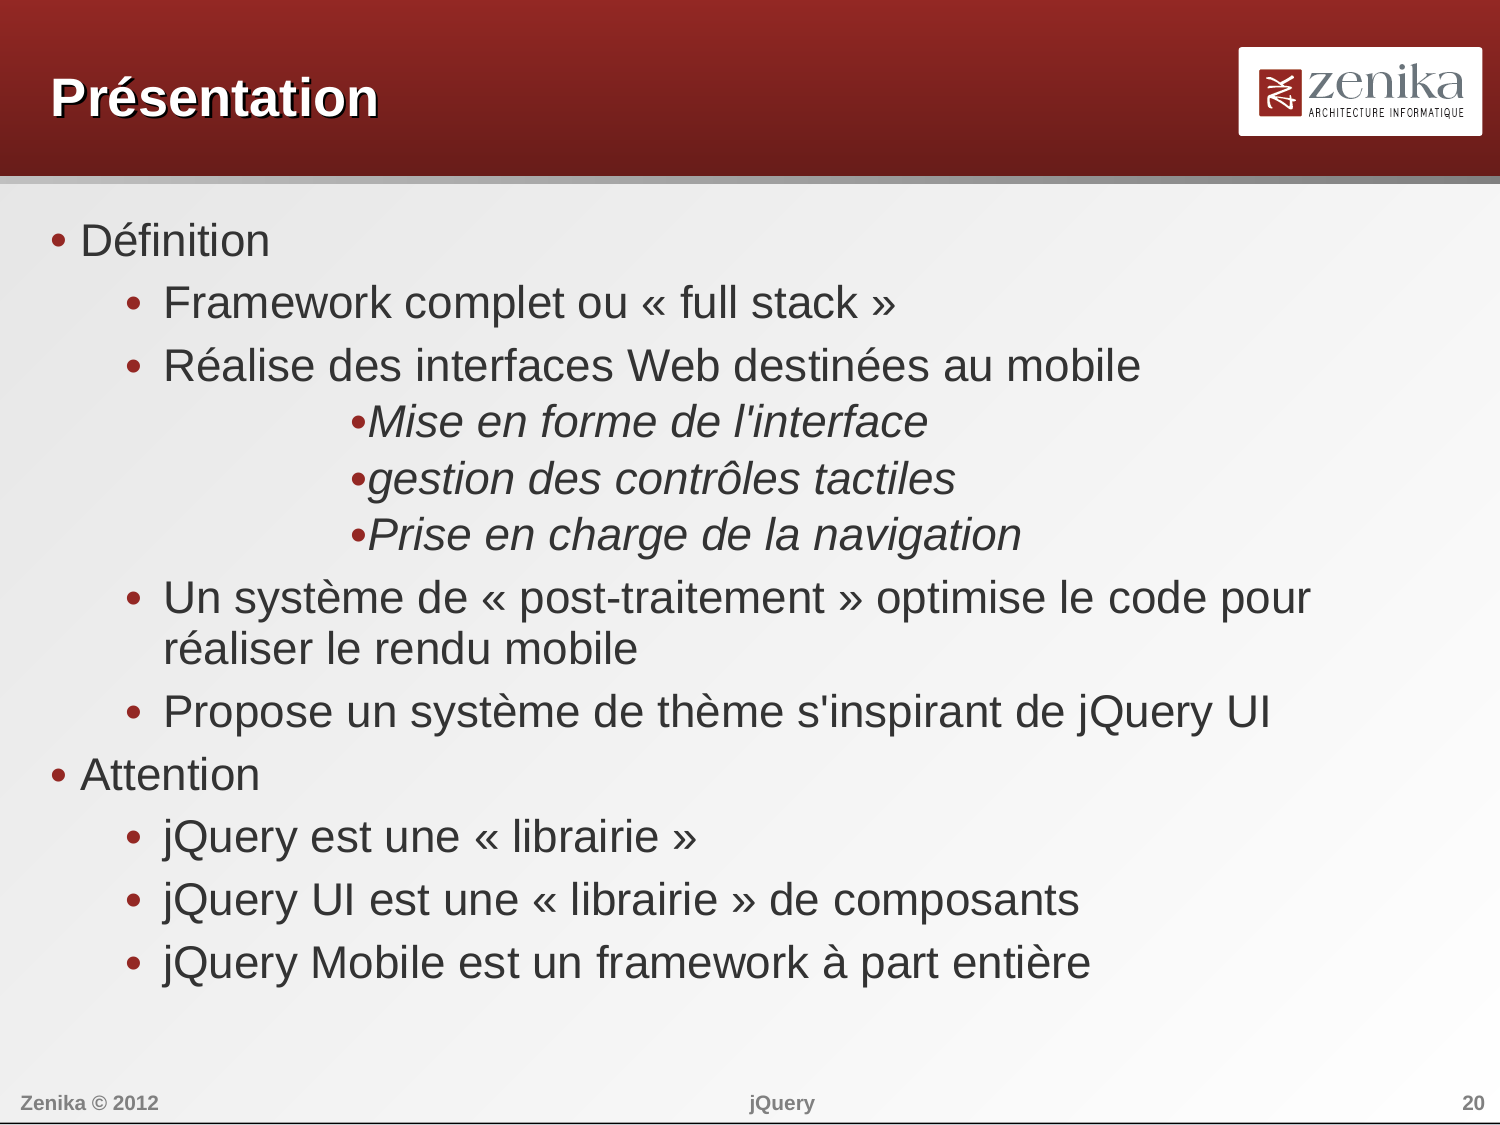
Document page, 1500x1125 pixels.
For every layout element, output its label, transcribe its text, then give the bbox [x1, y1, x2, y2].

title Présentation [50, 3, 1206, 192]
list Définition Framework complet ou « full stack » Réalise des interfaces Web destinées au mobile Mise en forme de l'interface gestion des contrôles tactiles Prise en charge de la navigation Un système de « post-traitement » optimise le code pour réaliser le rendu mobile Propose un système de thème s'inspirant de jQuery UI Attention jQuery est une « librairie » jQuery UI est une « librairie » de composants jQuery Mobile est un framework à part entière [50, 214, 1435, 989]
picture [1257, 58, 1464, 125]
